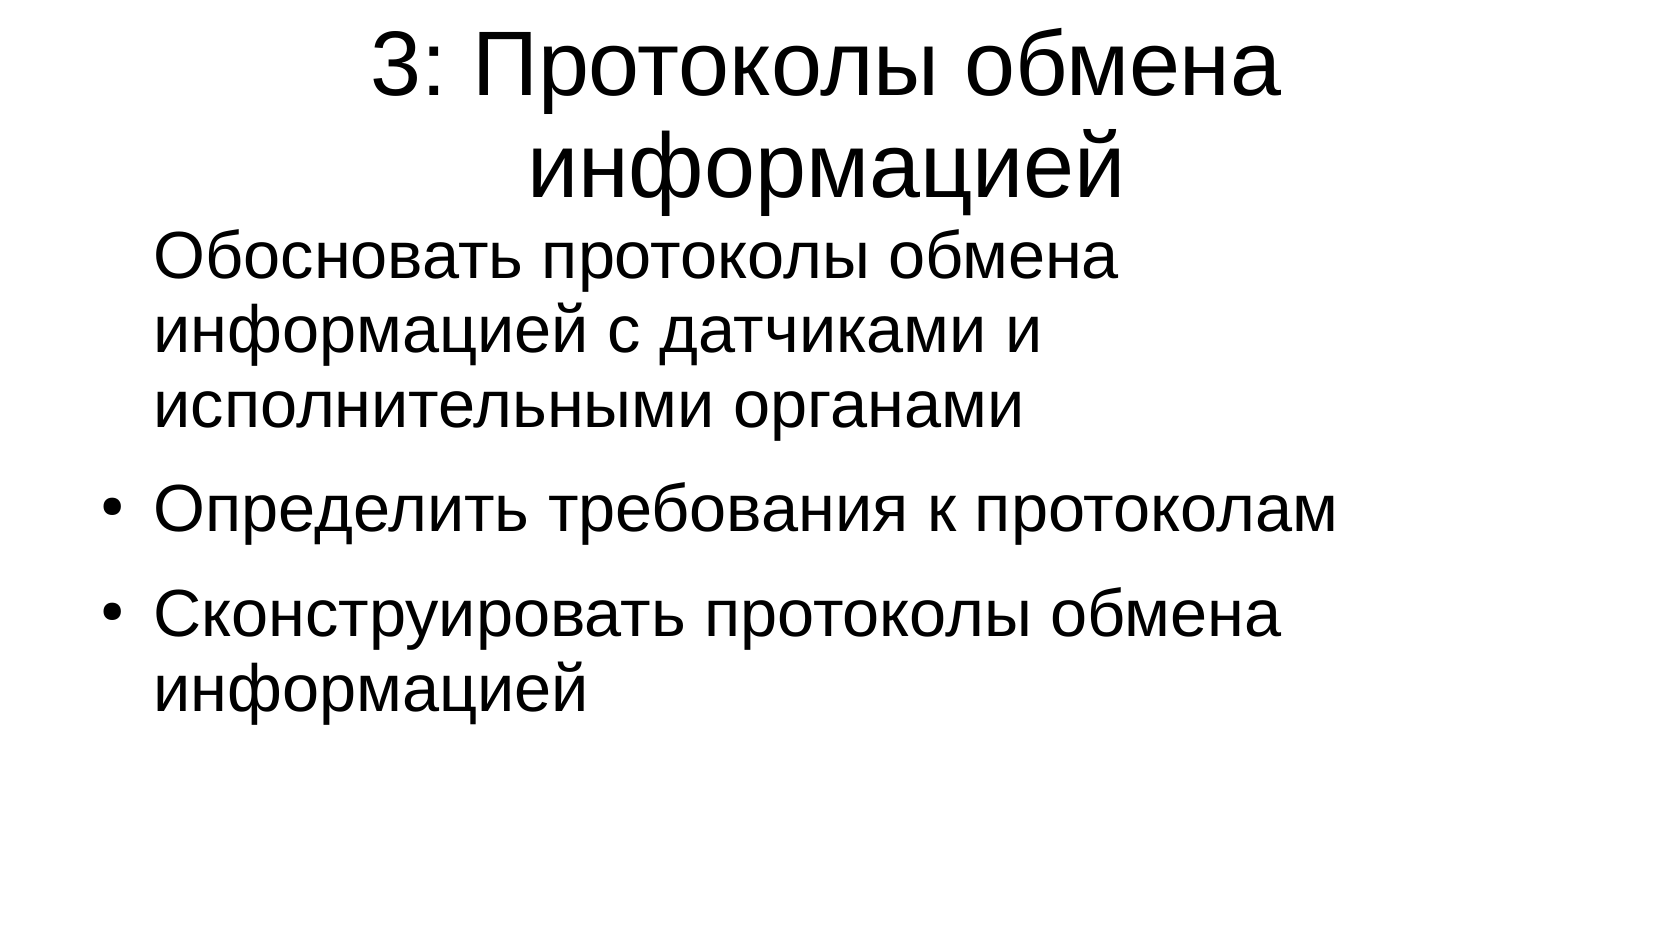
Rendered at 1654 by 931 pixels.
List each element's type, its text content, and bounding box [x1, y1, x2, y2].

title 3: Протоколы обмена информацией [82, 12, 1571, 217]
list Обосновать протоколы обмена информацией с датчиками и исполнительными органами Определить требования к протоколам Сконструировать протоколы обмена информацией [82, 217, 1571, 758]
